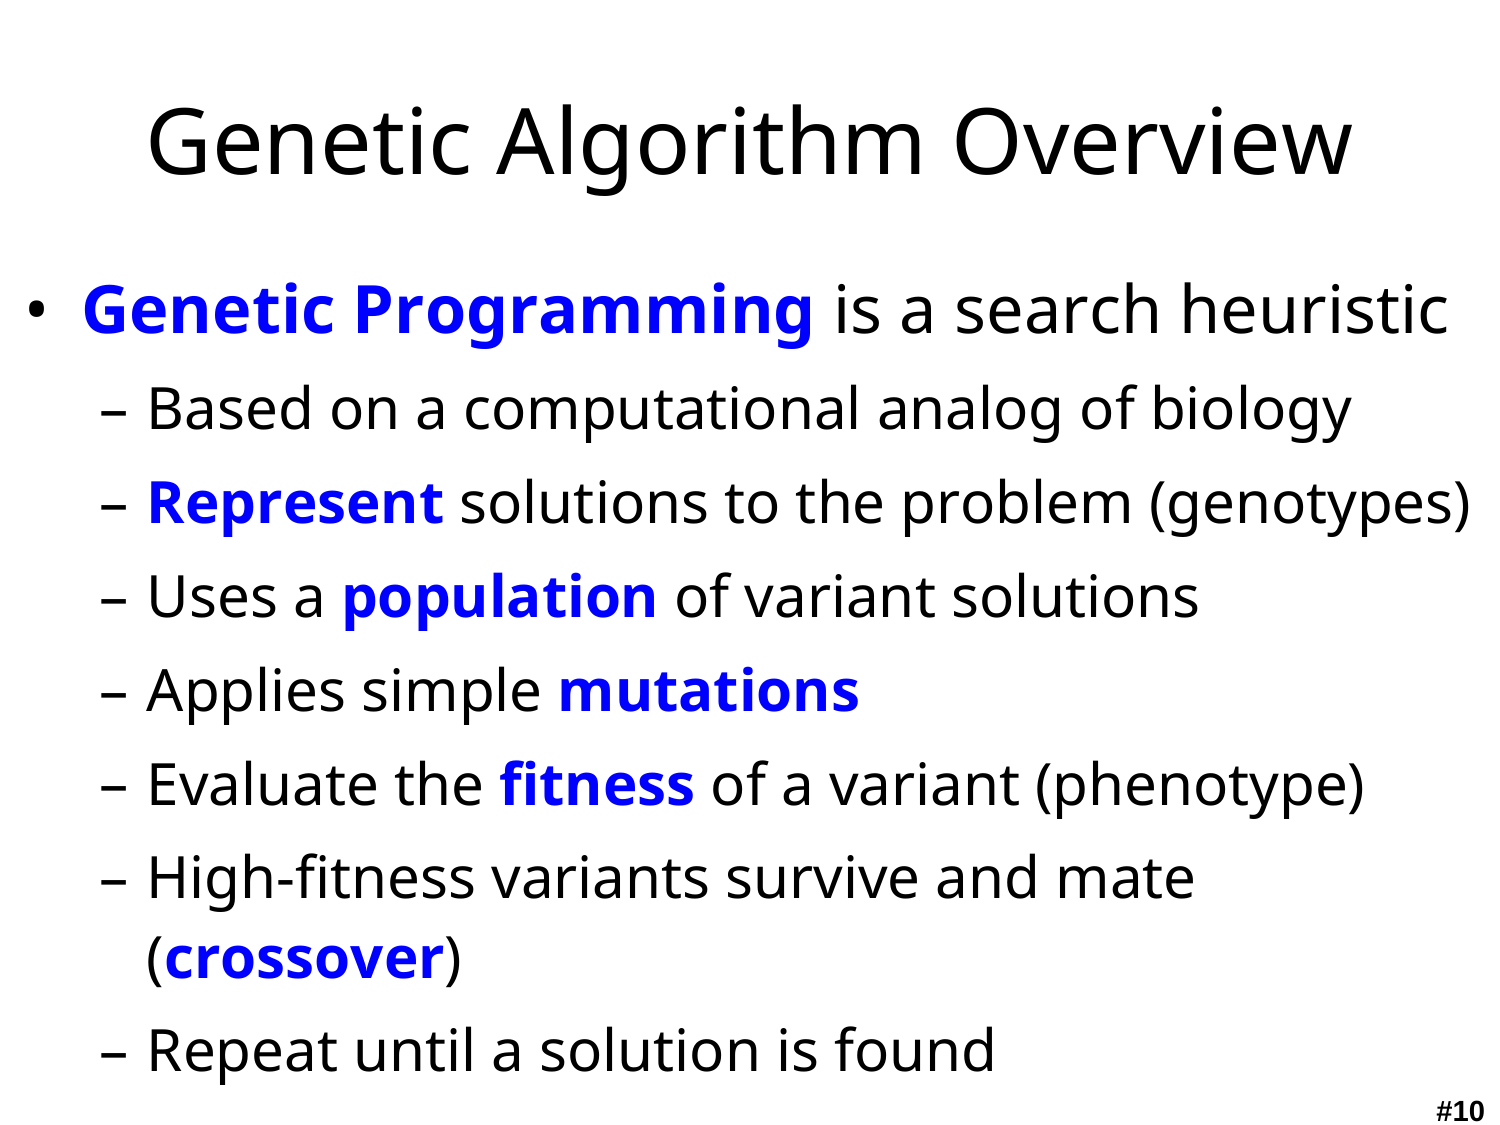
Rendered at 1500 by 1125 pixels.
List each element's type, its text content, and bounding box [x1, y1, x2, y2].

title Genetic Algorithm Overview [24, 45, 1476, 233]
list Genetic Programming is a search heuristic Based on a computational analog of biology Represent solutions to the problem (genotypes) Uses a population of variant solutions Applies simple mutations Evaluate the fitness of a variant (phenotype) High-fitness variants survive and mate (crossover) Repeat until a solution is found [24, 262, 1476, 1101]
